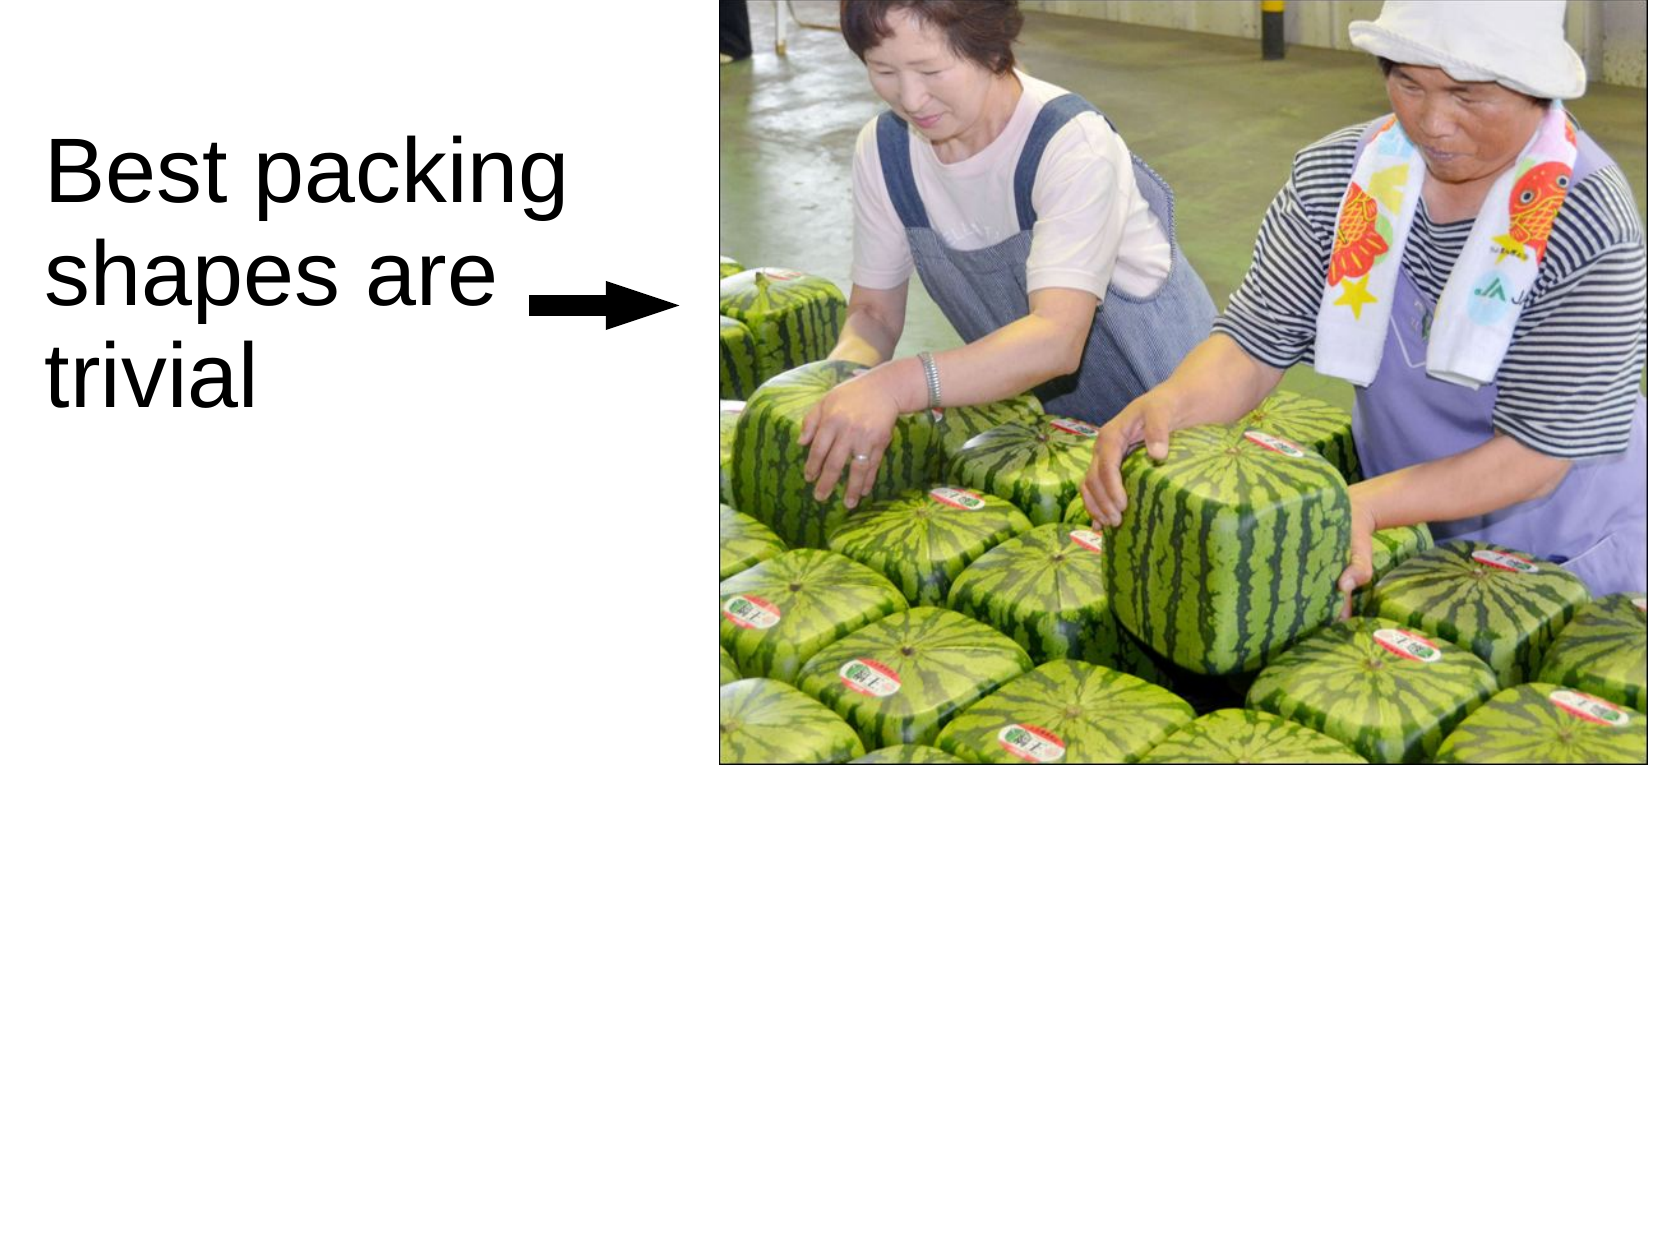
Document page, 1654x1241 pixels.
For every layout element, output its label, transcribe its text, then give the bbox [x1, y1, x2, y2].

picture [719, 0, 1648, 766]
text_box Best packing shapes are trivial [30, 112, 724, 436]
